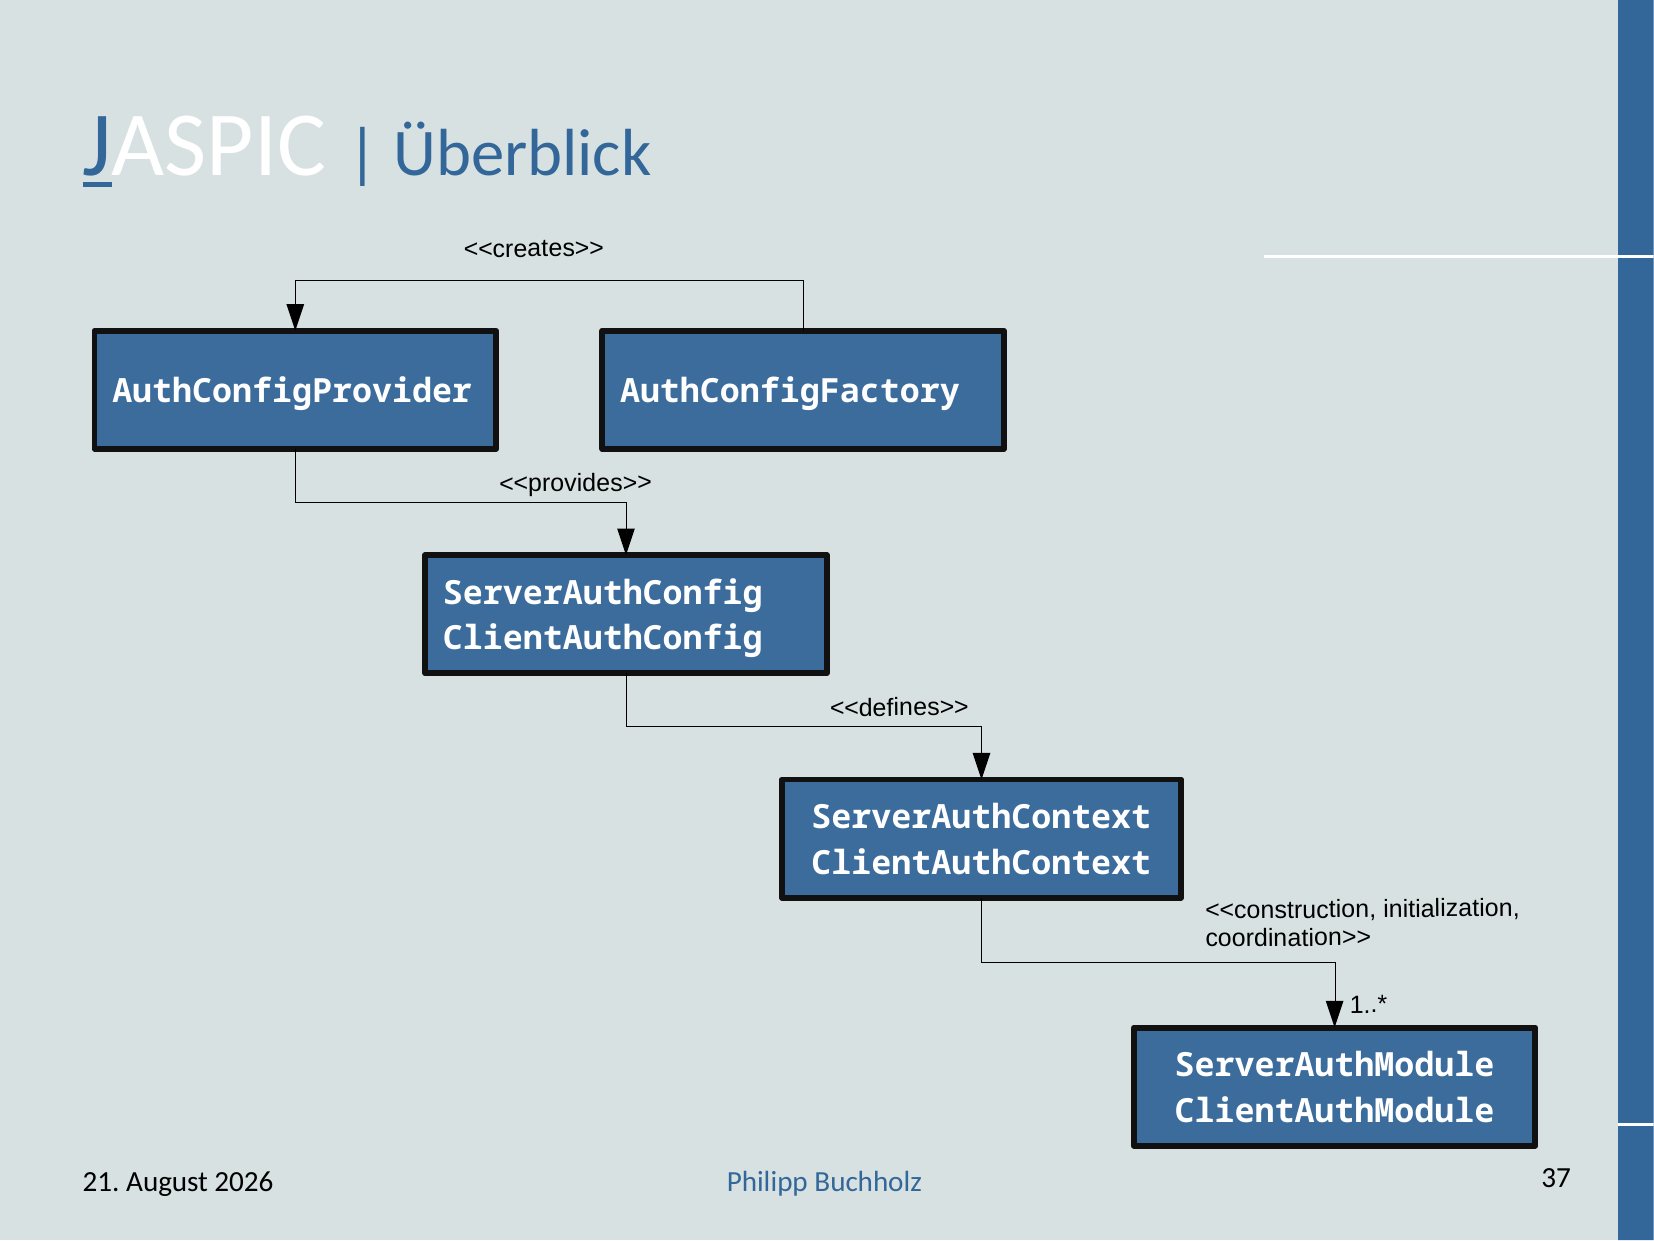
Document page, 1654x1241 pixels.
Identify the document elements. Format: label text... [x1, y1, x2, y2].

text_box ServerAuthConfig ClientAuthConfig [425, 555, 827, 674]
text_box <<construction, initialization, coordination>> [1190, 885, 1536, 960]
text_box AuthConfigFactory [602, 330, 1004, 449]
text_box <<provides>> [484, 458, 830, 532]
text_box ServerAuthModule ClientAuthModule [1133, 1027, 1536, 1146]
title JASPIC | Überblick [82, 40, 1571, 266]
text_box ServerAuthContext ClientAuthContext [781, 779, 1182, 898]
text_box 1..* [1334, 982, 1420, 1028]
text_box <<creates>> [448, 224, 794, 297]
text_box <<defines>> [814, 683, 1160, 756]
text_box AuthConfigProvider [94, 330, 497, 449]
